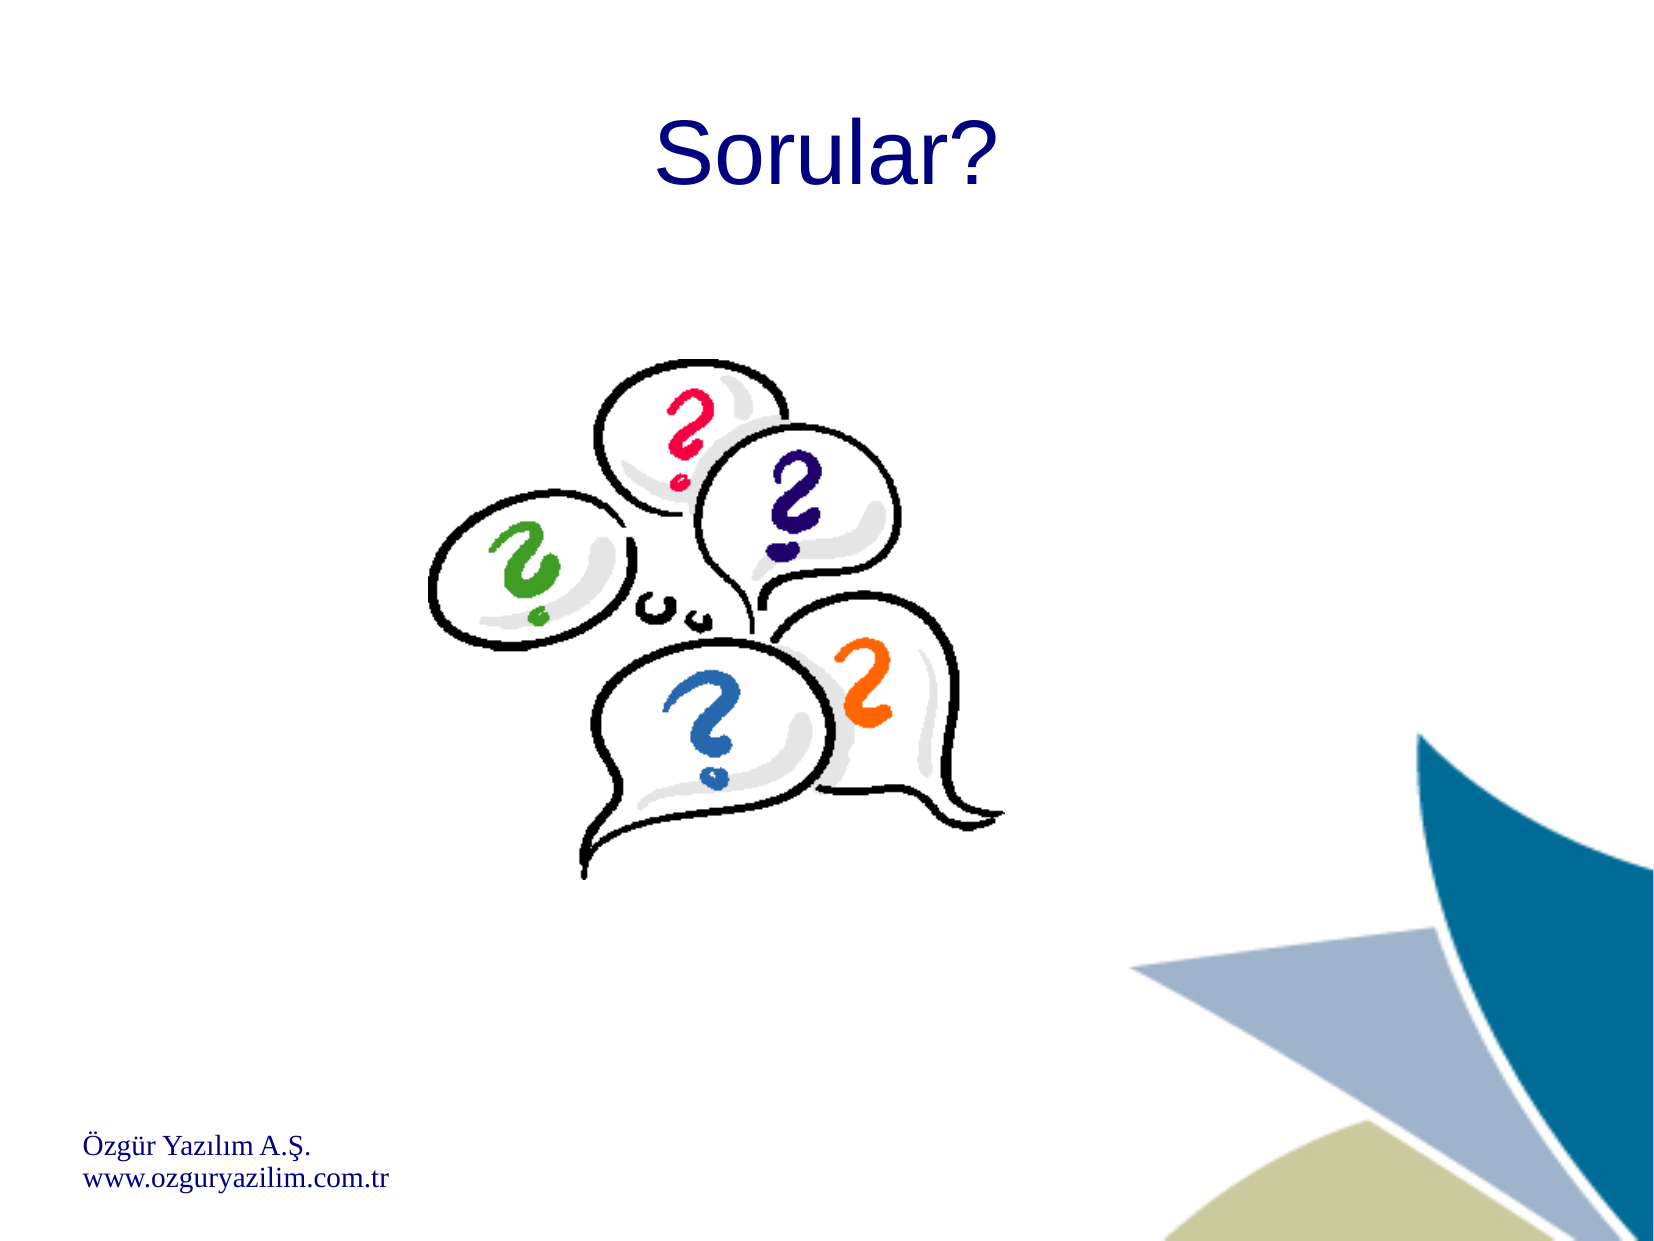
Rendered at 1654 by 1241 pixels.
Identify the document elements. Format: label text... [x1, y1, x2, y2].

picture [1062, 708, 1654, 1241]
title Sorular? [82, 49, 1571, 257]
picture [428, 359, 1005, 881]
